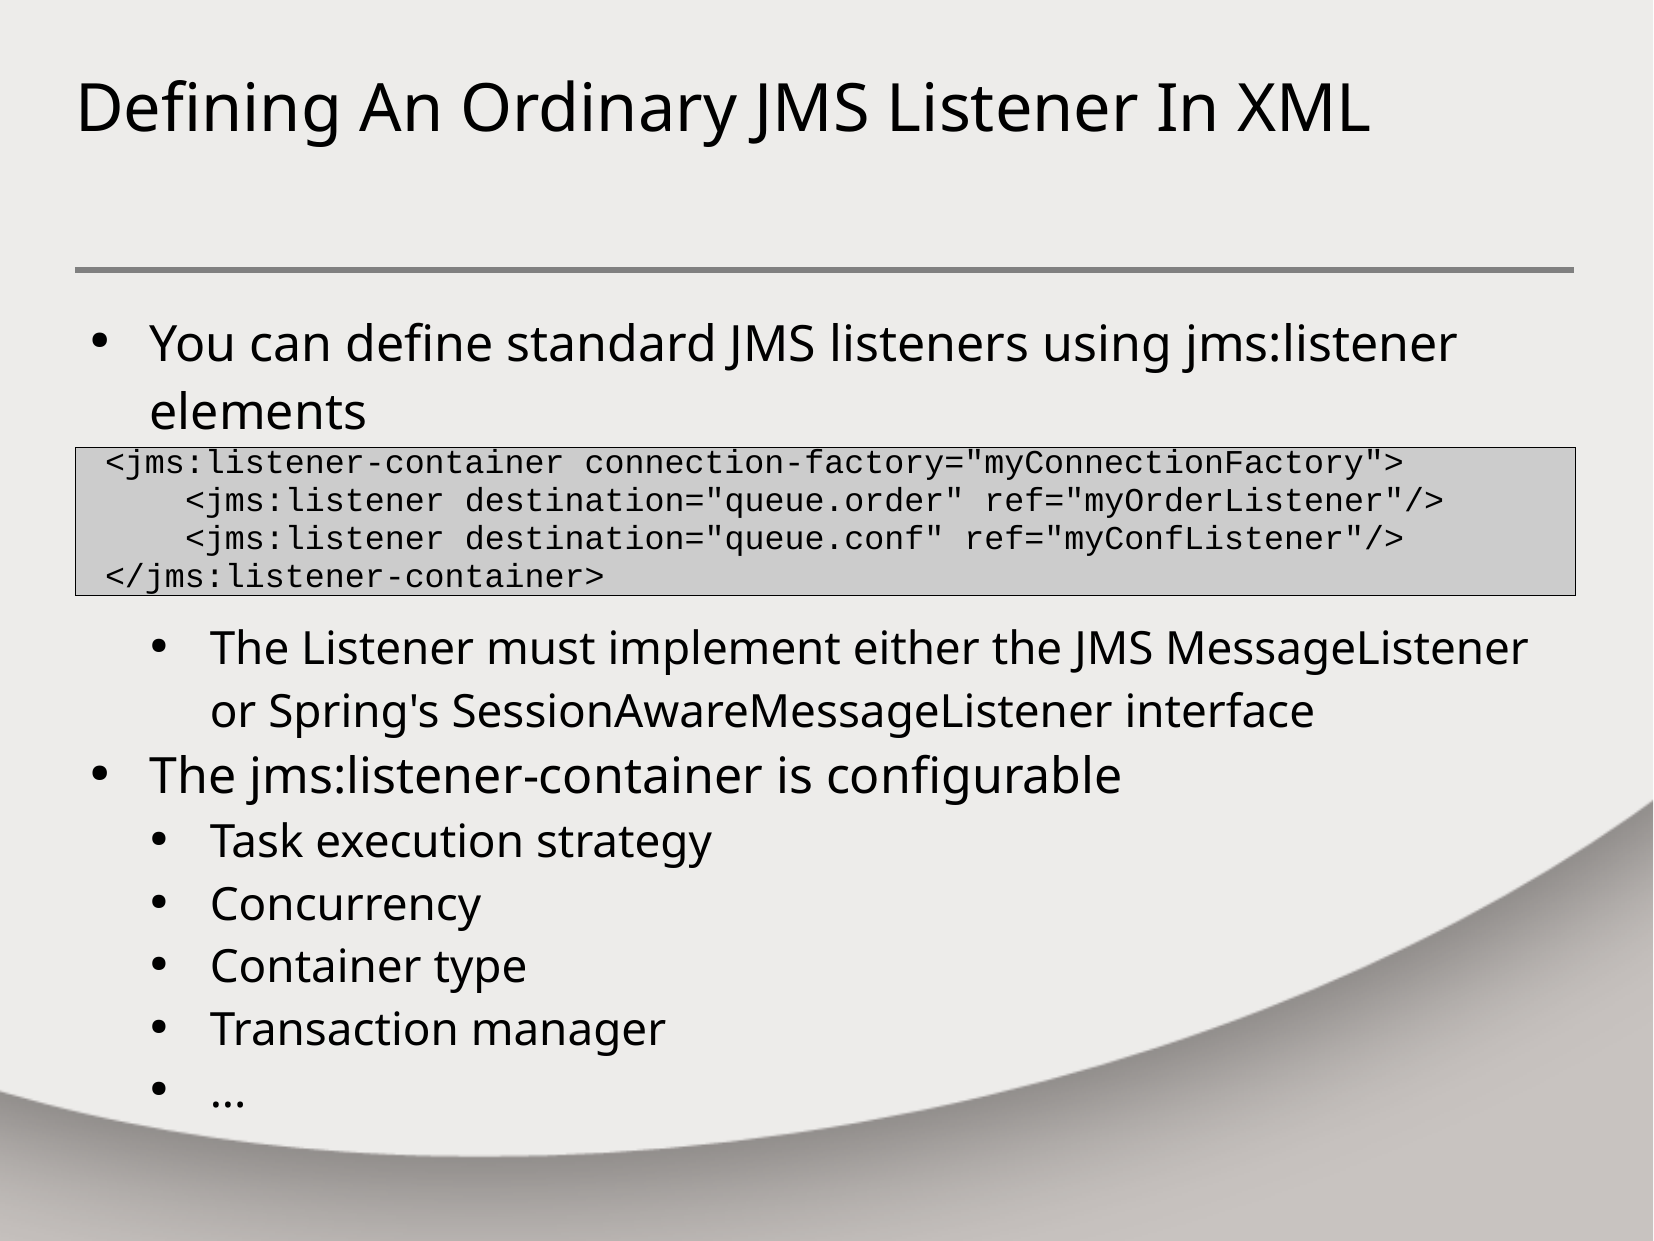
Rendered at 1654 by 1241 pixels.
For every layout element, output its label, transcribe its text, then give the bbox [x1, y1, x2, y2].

title Defining An Ordinary JMS Listener In XML [75, 75, 1575, 226]
text_box <jms:listener-container connection-factory="myConnectionFactory"> <jms:listener destination="queue.order" ref="myOrderListener"/> <jms:listener destination="queue.conf" ref="myConfListener"/> </jms:listener-container> [75, 447, 1576, 596]
text_box You can define standard JMS listeners using jms:listener elements The Listener must implement either the JMS MessageListener or Spring's SessionAwareMessageListener interface The jms:listener-container is configurable Task execution strategy Concurrency Container type Transaction manager ... [75, 596, 1576, 1164]
text_box You can define standard JMS listeners using jms:listener elements The Listener must implement either the JMS MessageListener or Spring's SessionAwareMessageListener interface The jms:listener-container is configurable Task execution strategy Concurrency Container type Transaction manager ... [75, 300, 1576, 447]
picture [0, 0, 1654, 1241]
